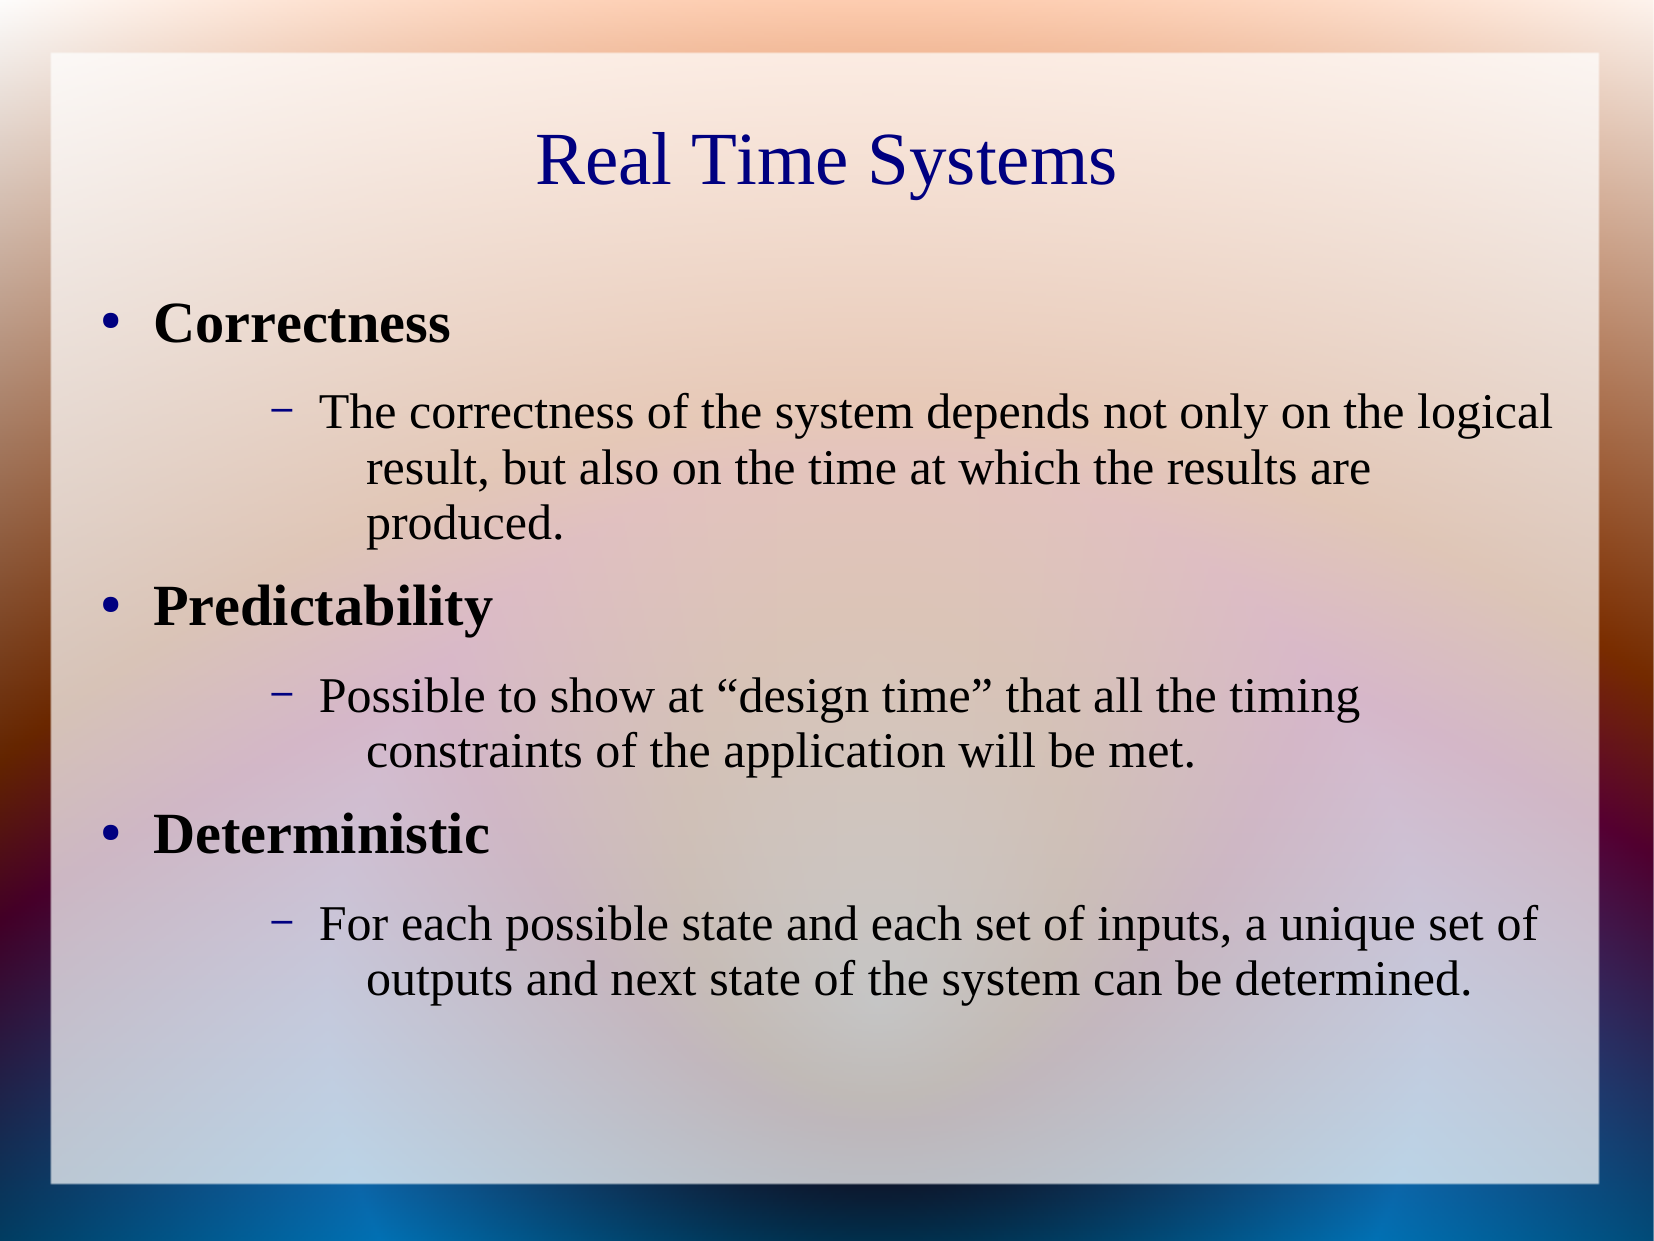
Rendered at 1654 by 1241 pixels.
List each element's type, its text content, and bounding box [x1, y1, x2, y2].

picture [0, 0, 1654, 1241]
title Real Time Systems [82, 55, 1571, 263]
list Correctness The correctness of the system depends not only on the logical result, but also on the time at which the results are produced. Predictability Possible to show at “design time” that all the timing constraints of the application will be met. Deterministic For each possible state and each set of inputs, a unique set of outputs and next state of the system can be determined. [82, 290, 1571, 1078]
